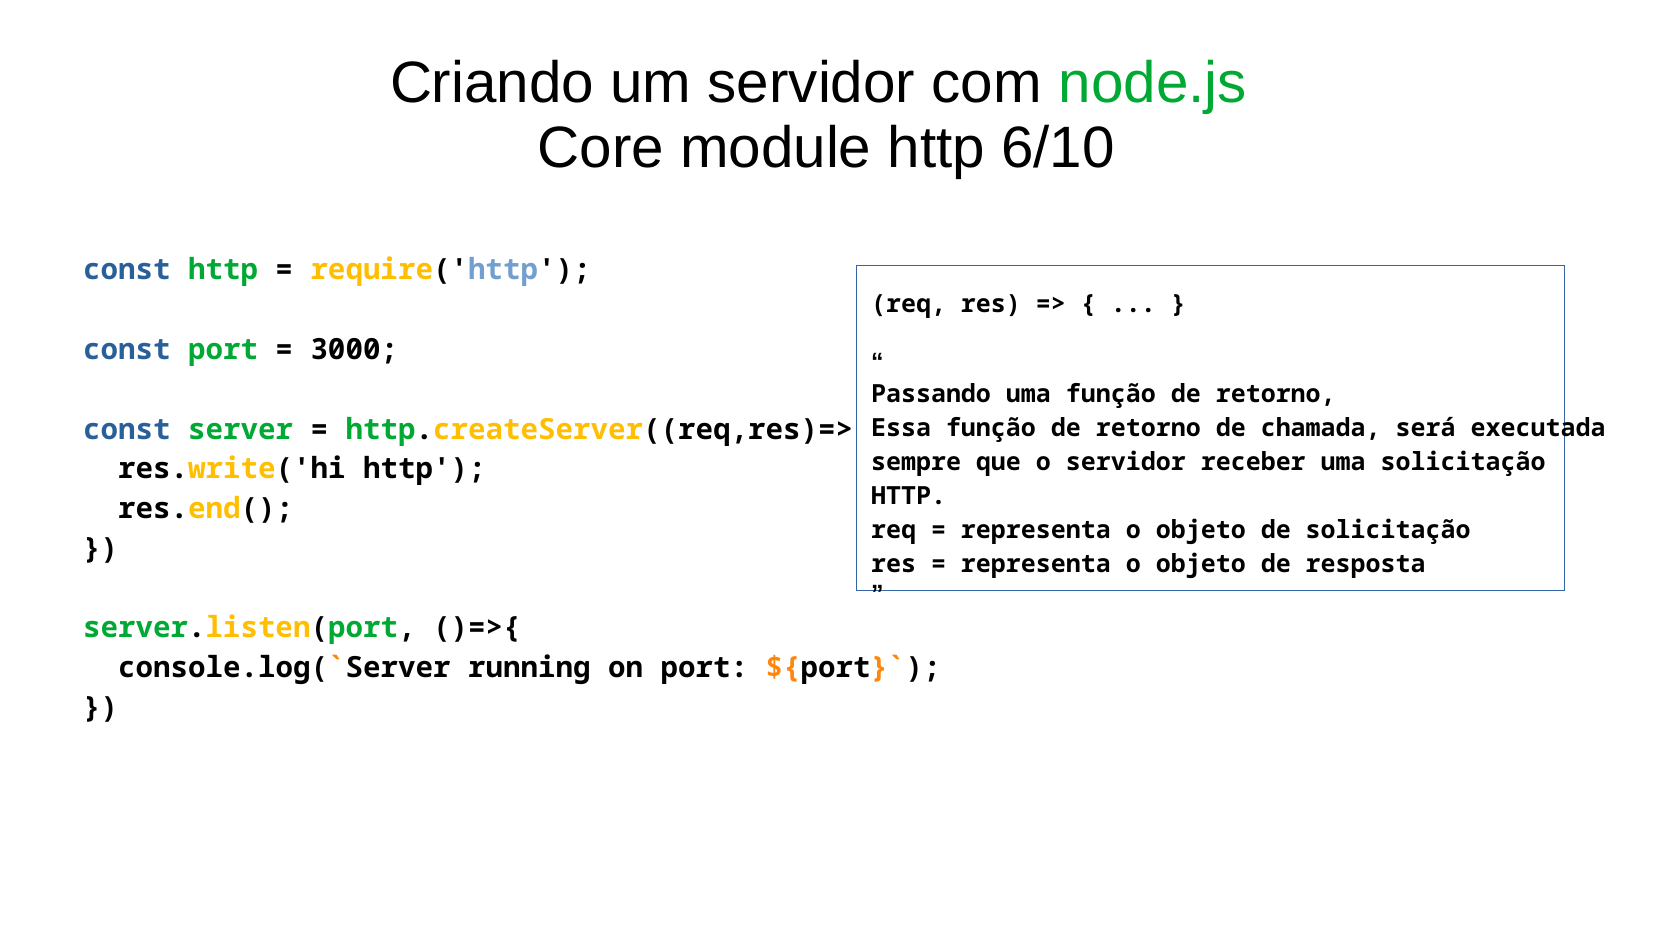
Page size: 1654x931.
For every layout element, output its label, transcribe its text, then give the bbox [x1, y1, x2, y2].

subtitle const http = require('http'); const port = 3000; const server = http.createServer((req,res)=>{ res.write('hi http'); res.end(); }) server.listen(port, ()=>{ console.log(`Server running on port: ${port}`); }) [82, 217, 945, 758]
title Criando um servidor com node.js Core module http 6/10 [82, 37, 1571, 193]
text_box (req, res) => { ... } “ Passando uma função de retorno, Essa função de retorno de chamada, será executada sempre que o servidor receber uma solicitação HTTP. req = representa o objeto de solicitação res = representa o objeto de resposta ” [856, 265, 1565, 591]
